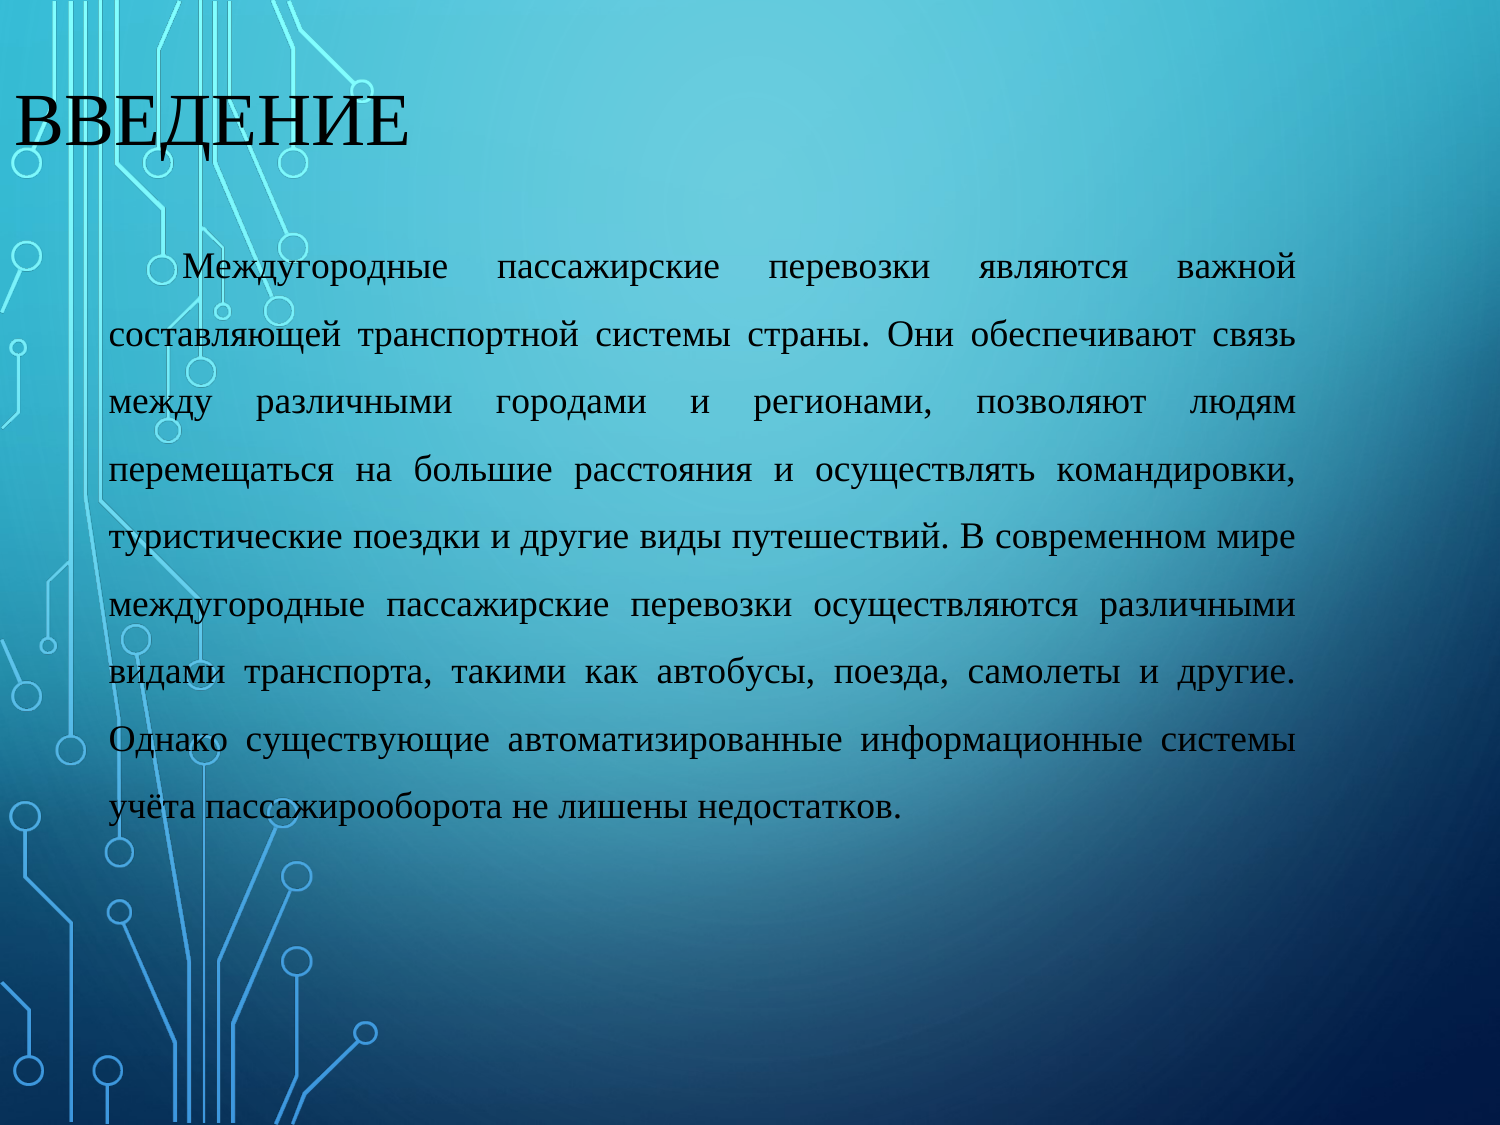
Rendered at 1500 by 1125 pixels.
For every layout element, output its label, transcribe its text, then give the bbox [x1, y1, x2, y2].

picture [399, 802, 408, 817]
picture [0, 0, 1500, 1125]
text_box ВВЕДЕНИЕ [0, 0, 1219, 243]
text_box Междугородные пассажирские перевозки являются важной составляющей транспортной системы страны. Они обеспечивают связь между различными городами и регионами, позволяют людям перемещаться на большие расстояния и осуществлять командировки, туристические поездки и другие виды путешествий. В современном мире междугородные пассажирские перевозки осуществляются различными видами транспорта, такими как автобусы, поезда, самолеты и другие. Однако существующие автоматизированные информационные системы учёта пассажирооборота не лишены недостатков. [93, 210, 1313, 792]
